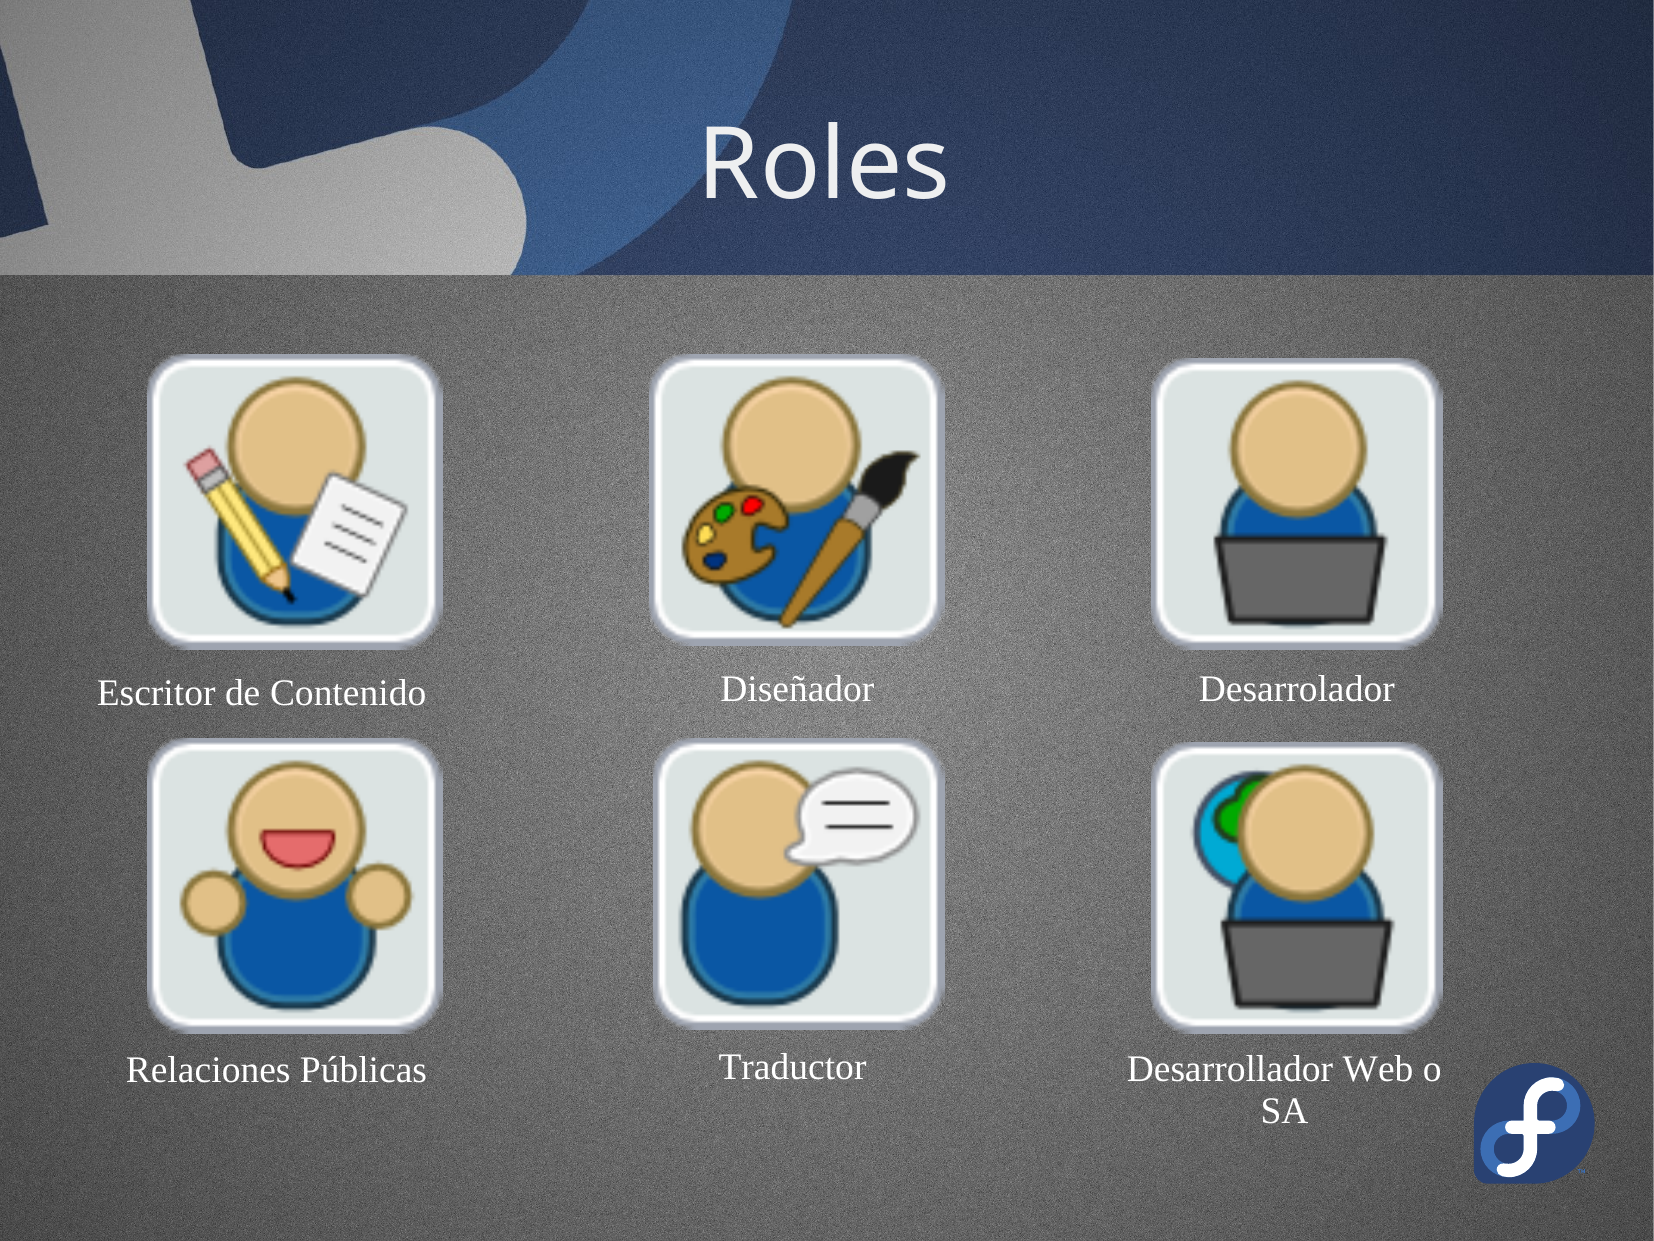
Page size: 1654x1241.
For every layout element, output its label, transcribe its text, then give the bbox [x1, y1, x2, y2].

text_box Relaciones Públicas [111, 1039, 555, 1096]
text_box Desarrollador Web o SA [1092, 1038, 1477, 1137]
picture [0, 0, 1654, 1241]
text_box Escritor de Contenido [82, 661, 526, 751]
text_box Desarrolador [1104, 658, 1489, 715]
text_box Diseñador [635, 657, 960, 715]
text_box Traductor [600, 1036, 985, 1093]
text_box Roles [86, 59, 1563, 266]
